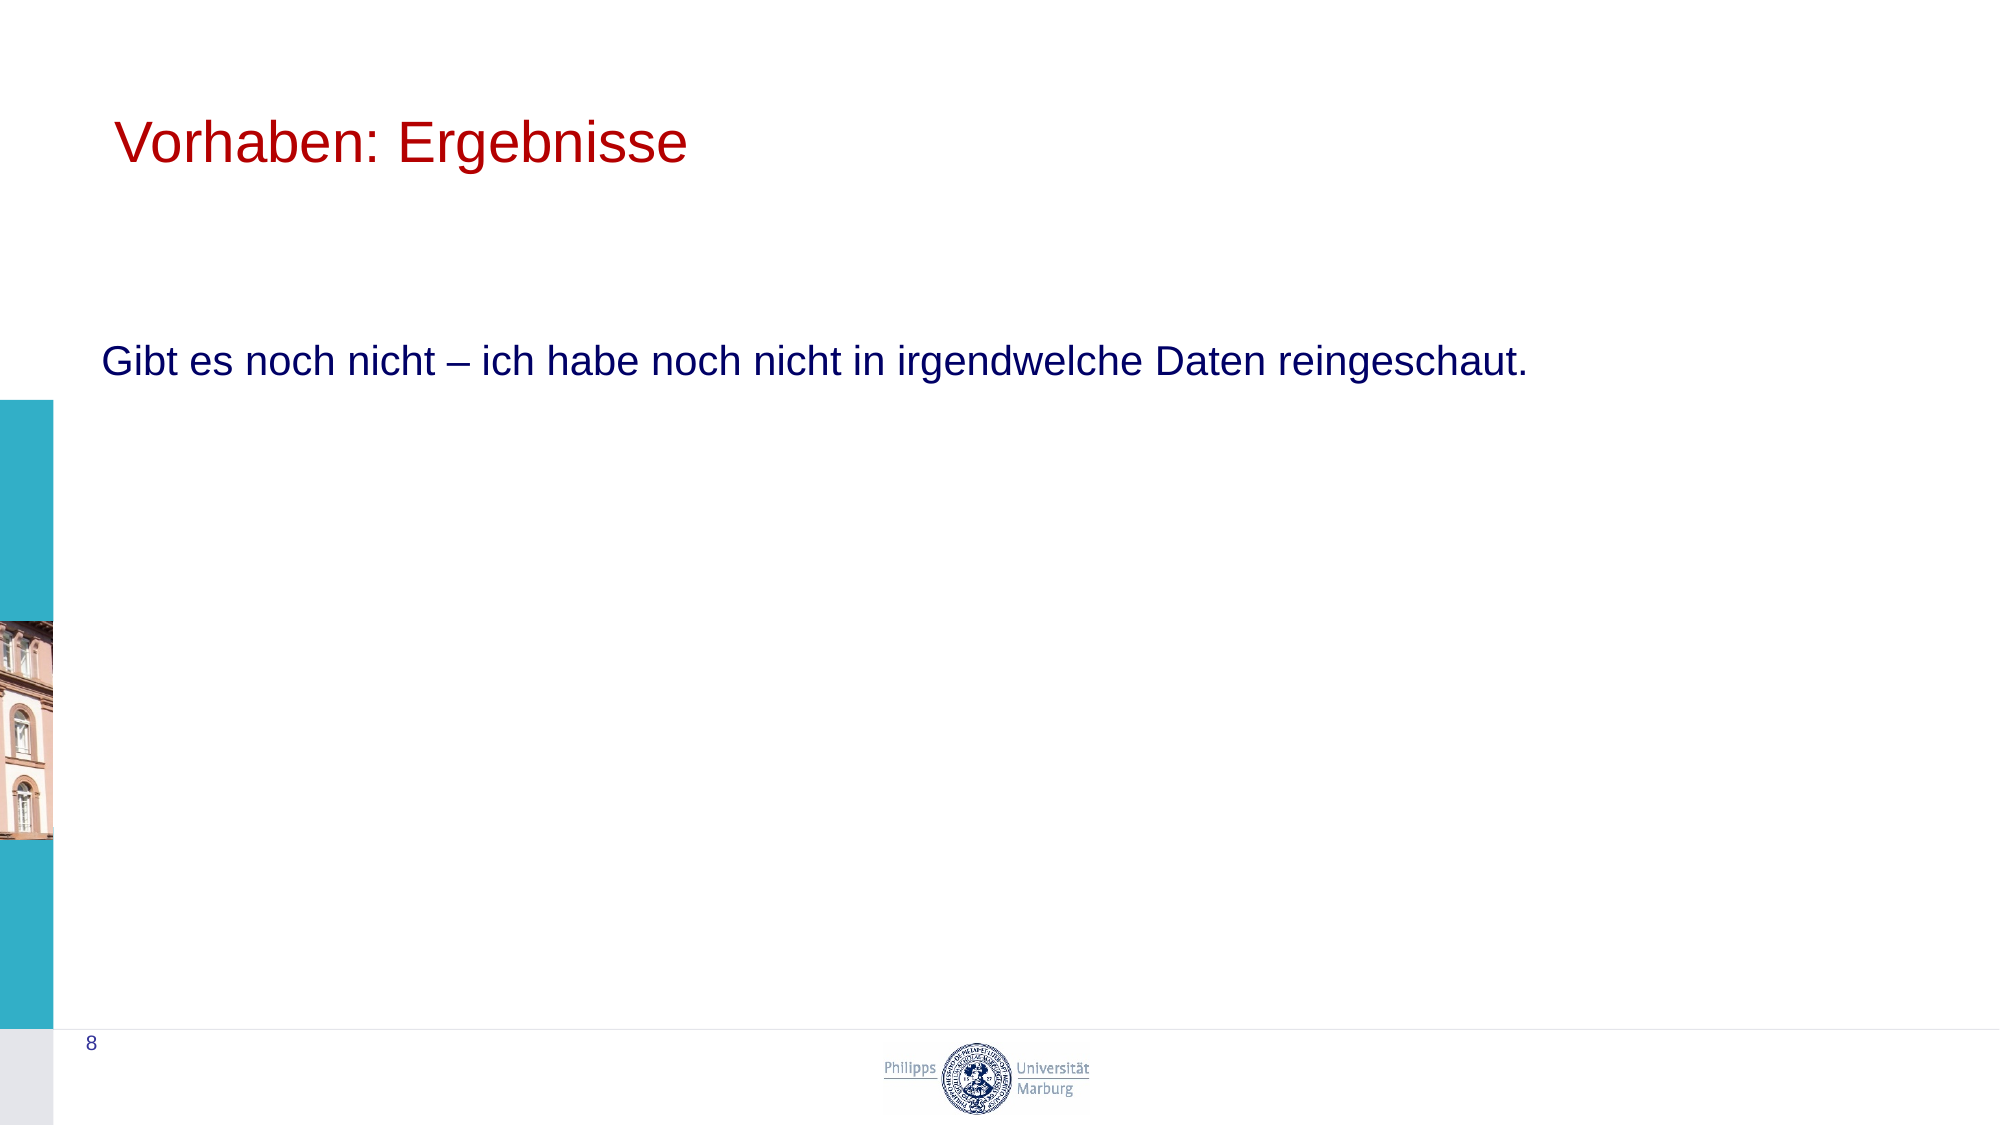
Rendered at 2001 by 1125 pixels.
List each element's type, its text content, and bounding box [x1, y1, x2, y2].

picture [883, 1042, 1090, 1115]
picture [0, 621, 53, 840]
list Gibt es noch nicht – ich habe noch nicht in irgendwelche Daten reingeschaut. [86, 326, 1887, 991]
title Vorhaben: Ergebnisse [99, 45, 1900, 233]
slide_number <Foliennummer> [70, 1022, 538, 1101]
